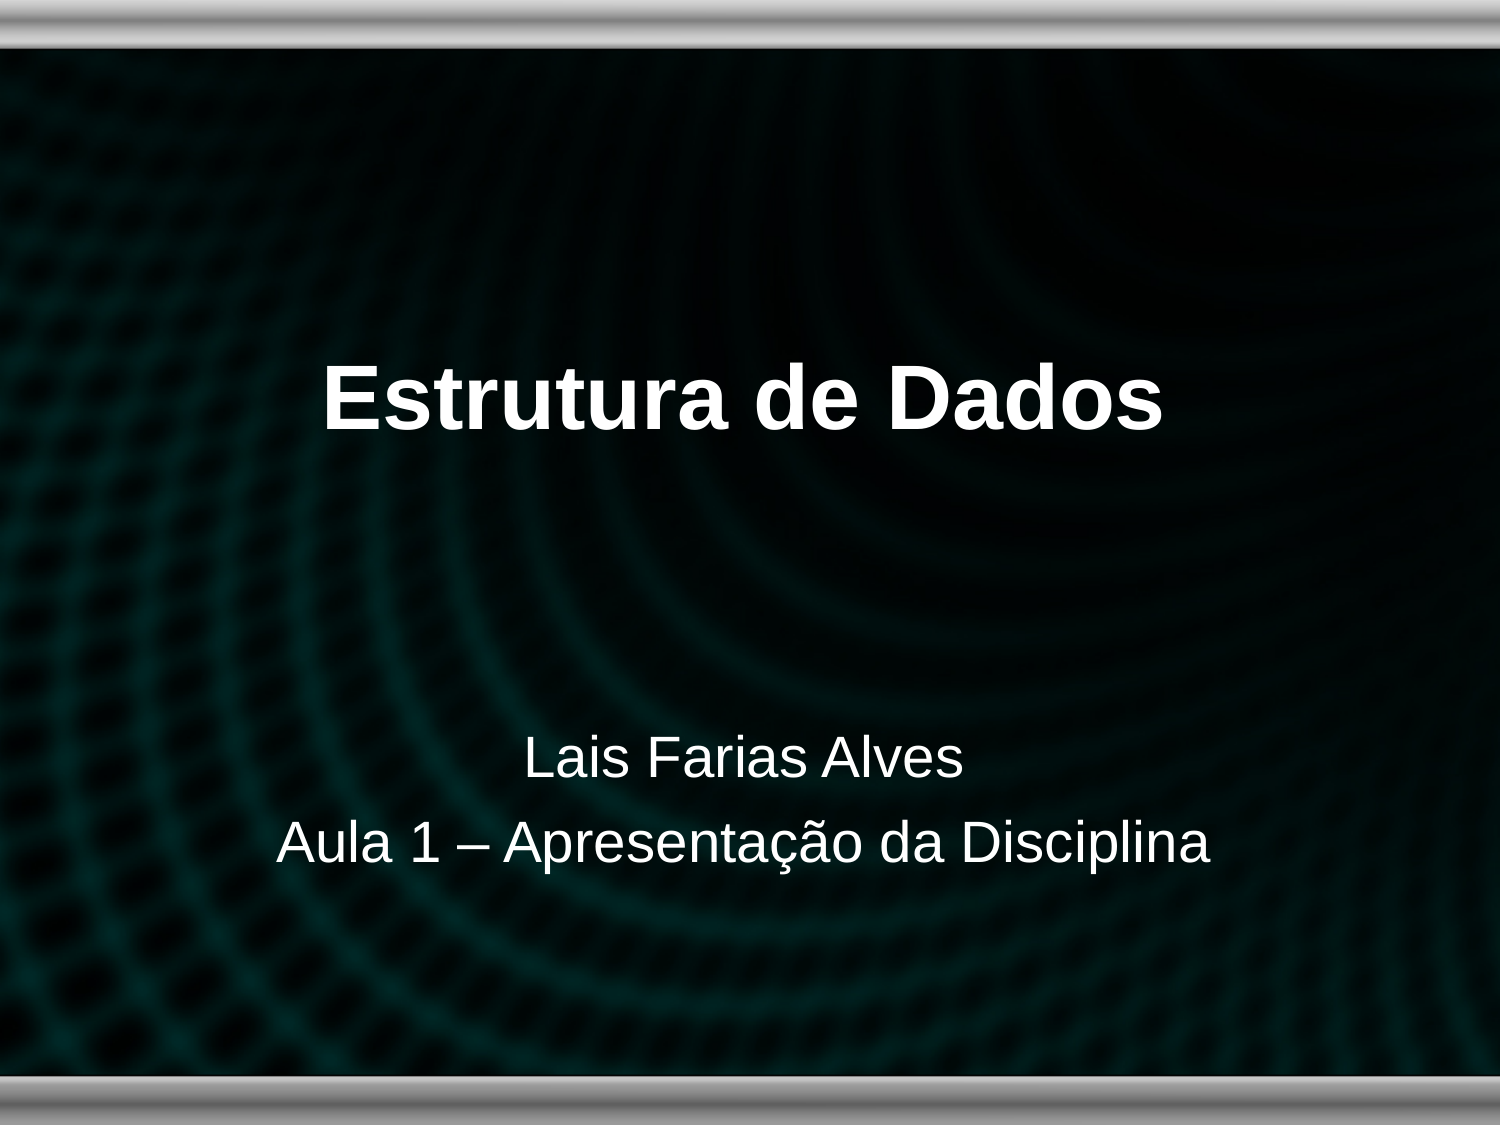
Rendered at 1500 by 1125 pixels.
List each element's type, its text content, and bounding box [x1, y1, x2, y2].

title Estrutura de Dados [243, 302, 1245, 485]
picture [0, 0, 1500, 1125]
subtitle Lais Farias Alves Aula 1 – Apresentação da Disciplina [138, 711, 1350, 804]
